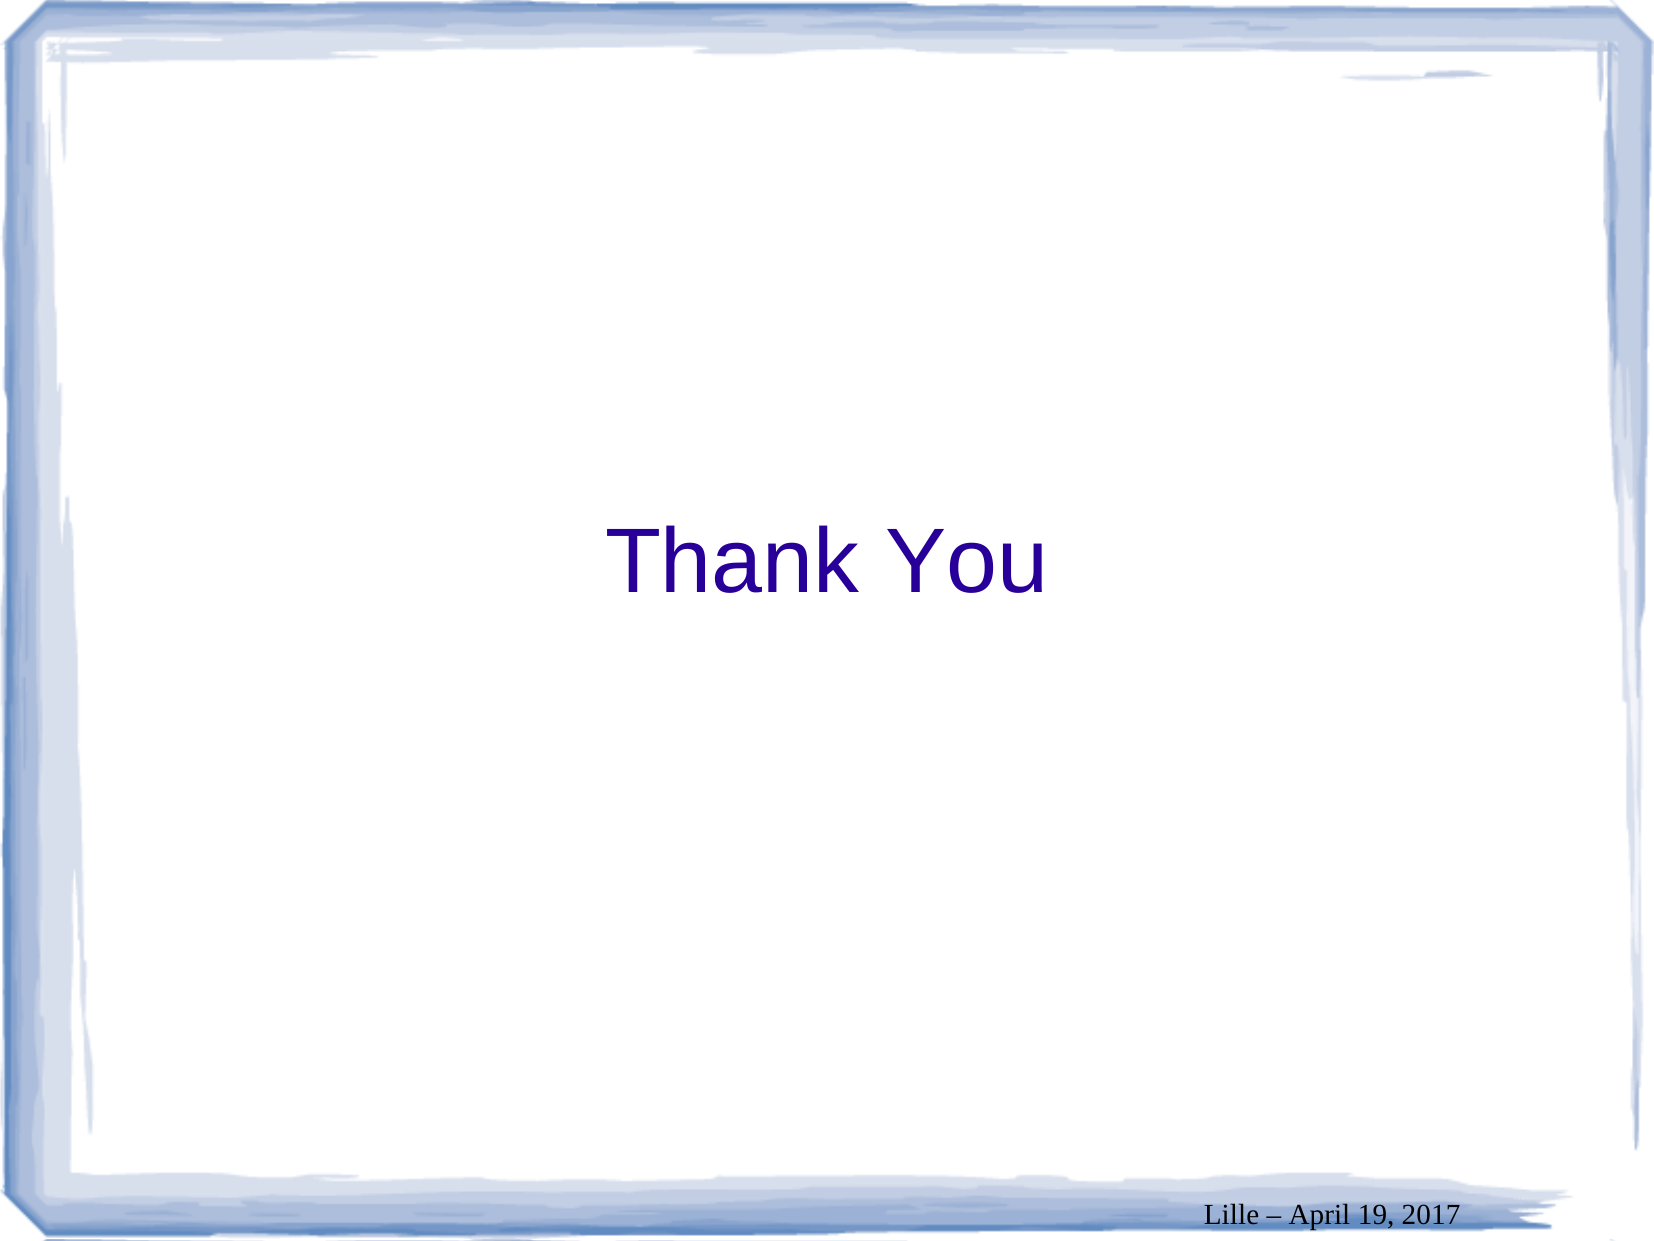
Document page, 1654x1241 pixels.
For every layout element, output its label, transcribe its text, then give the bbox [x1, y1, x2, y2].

picture [0, 0, 1654, 1241]
title Thank You [82, 456, 1571, 664]
